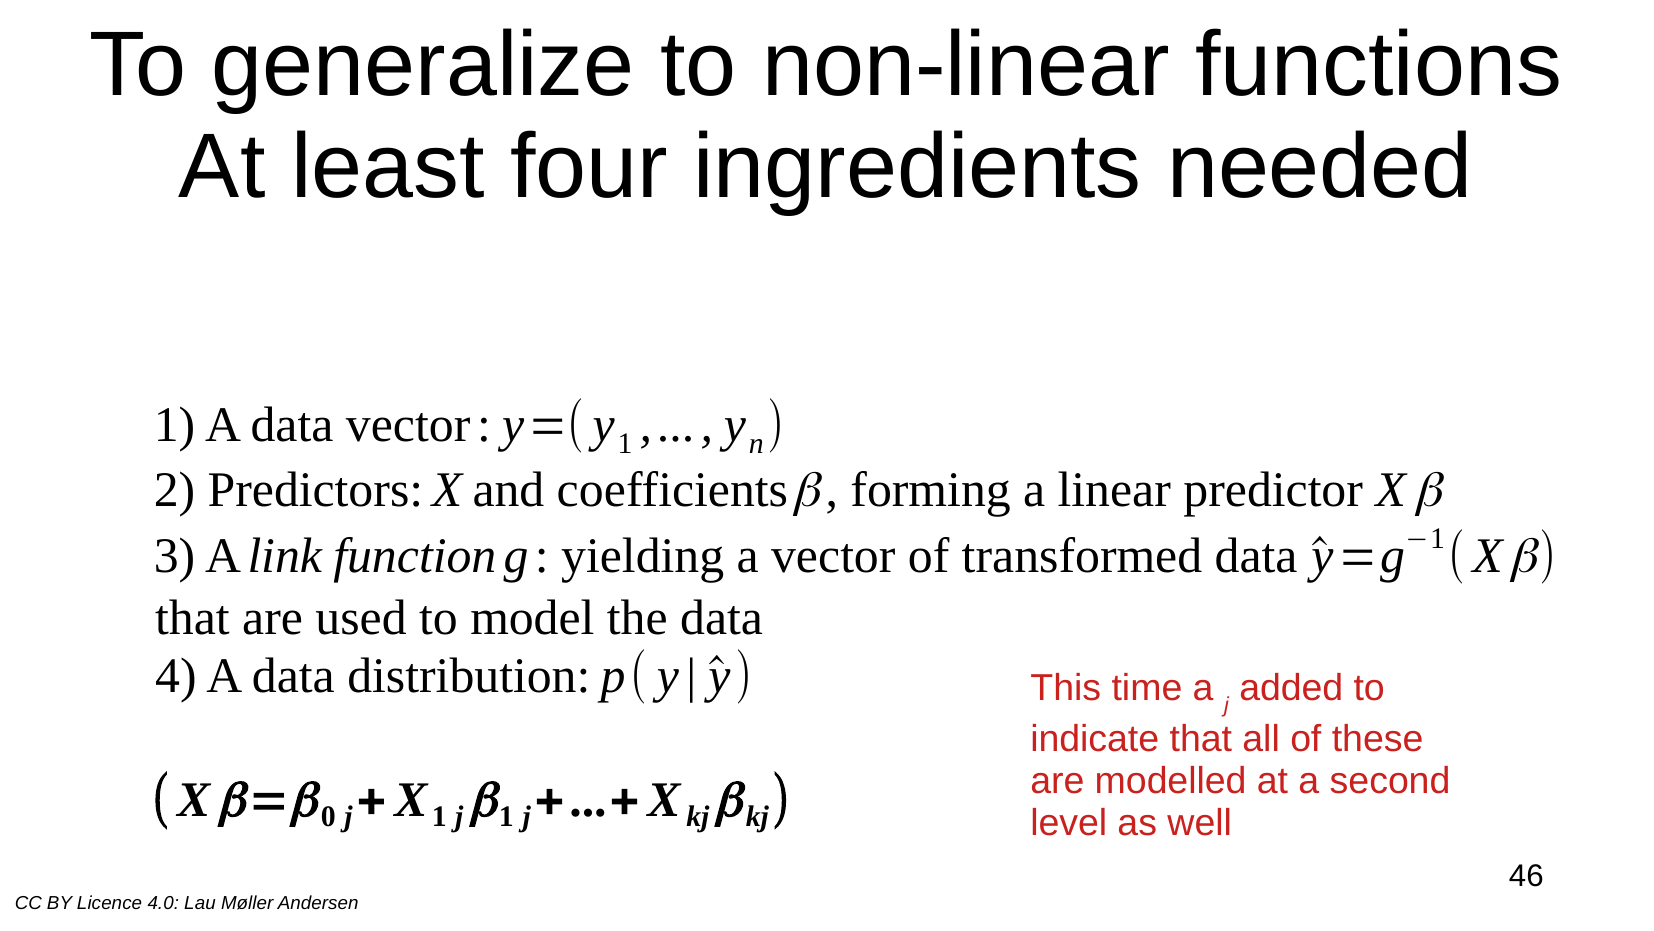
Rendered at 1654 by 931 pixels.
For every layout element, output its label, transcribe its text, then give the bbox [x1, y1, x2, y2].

title To generalize to non-linear functions At least four ingredients needed [82, 12, 1571, 218]
text_box This time a j added to indicate that all of these are modelled at a second level as well [1015, 658, 1474, 851]
chart [145, 395, 1563, 834]
text_box CC BY Licence 4.0: Lau Møller Andersen [0, 885, 388, 921]
text_box <nummer> [1494, 850, 1654, 921]
